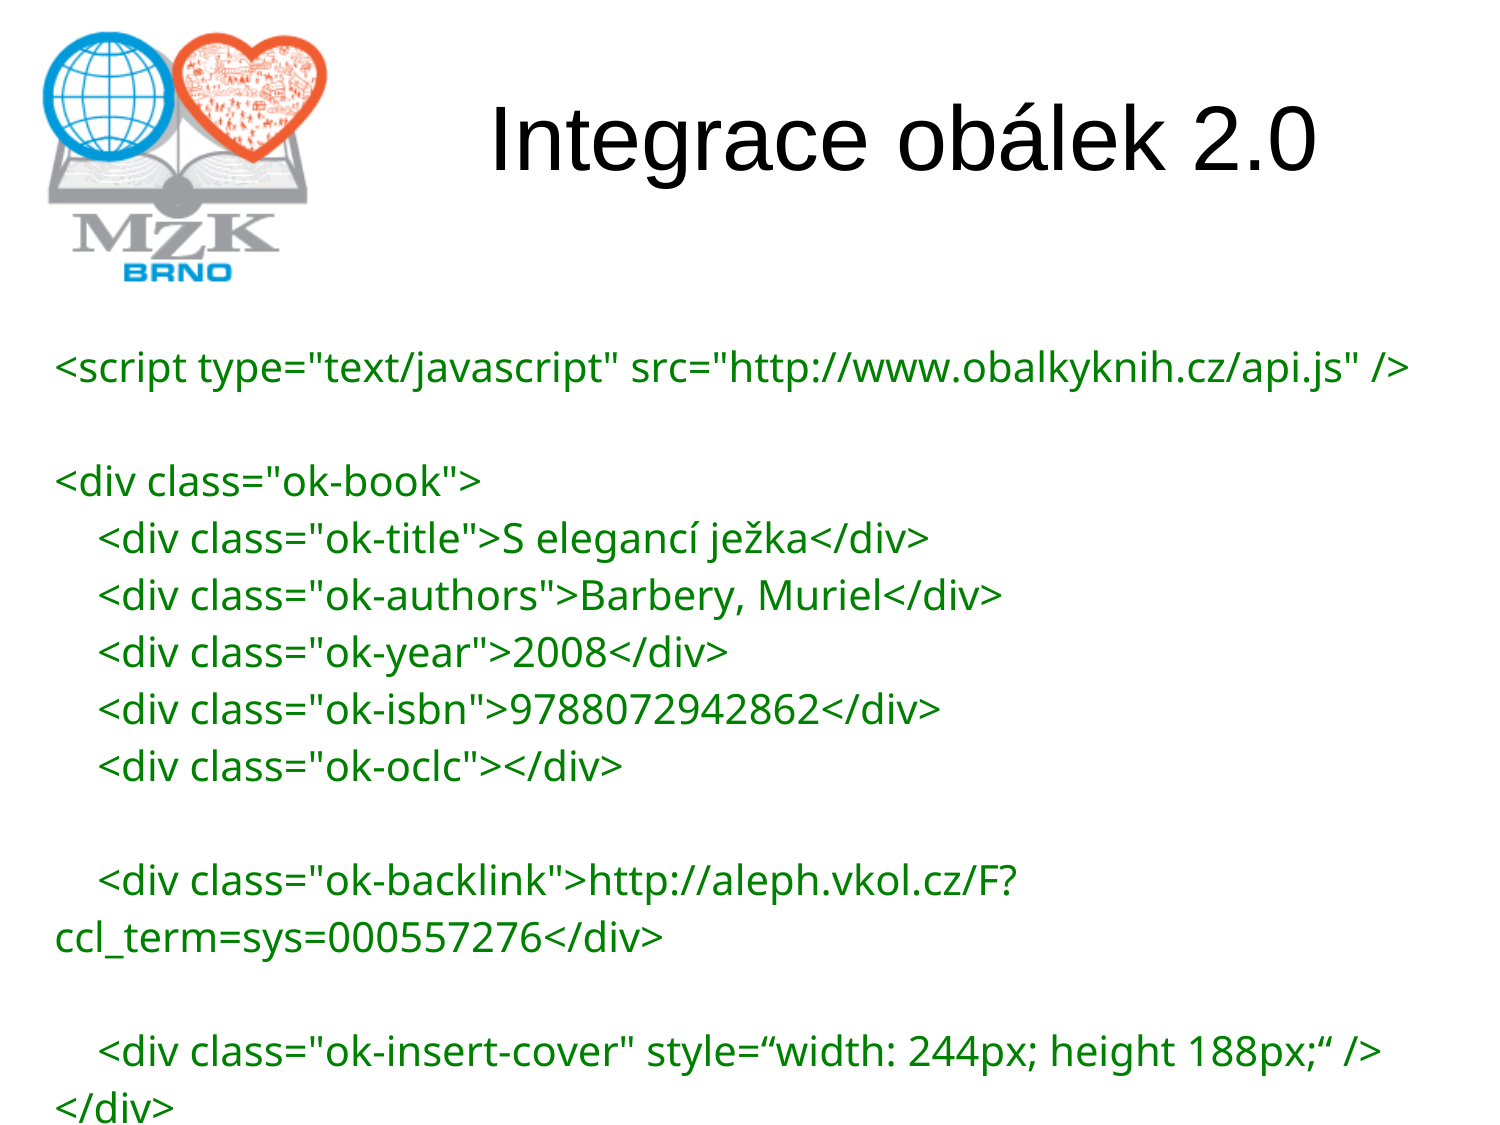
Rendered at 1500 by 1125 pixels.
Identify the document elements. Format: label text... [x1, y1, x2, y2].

picture [29, 18, 339, 288]
title Integrace obálek 2.0 [383, 20, 1426, 257]
list <script type="text/javascript" src="http://www.obalkyknih.cz/api.js" /> <div class="ok-book"> <div class="ok-title">S elegancí ježka</div> <div class="ok-authors">Barbery, Muriel</div> <div class="ok-year">2008</div> <div class="ok-isbn">9788072942862</div> <div class="ok-oclc"></div> <div class="ok-backlink">http://aleph.vkol.cz/F?ccl_term=sys=000557276</div> <div class="ok-insert-cover" style=“width: 244px; height 188px;“ /> </div> [39, 330, 1500, 1034]
